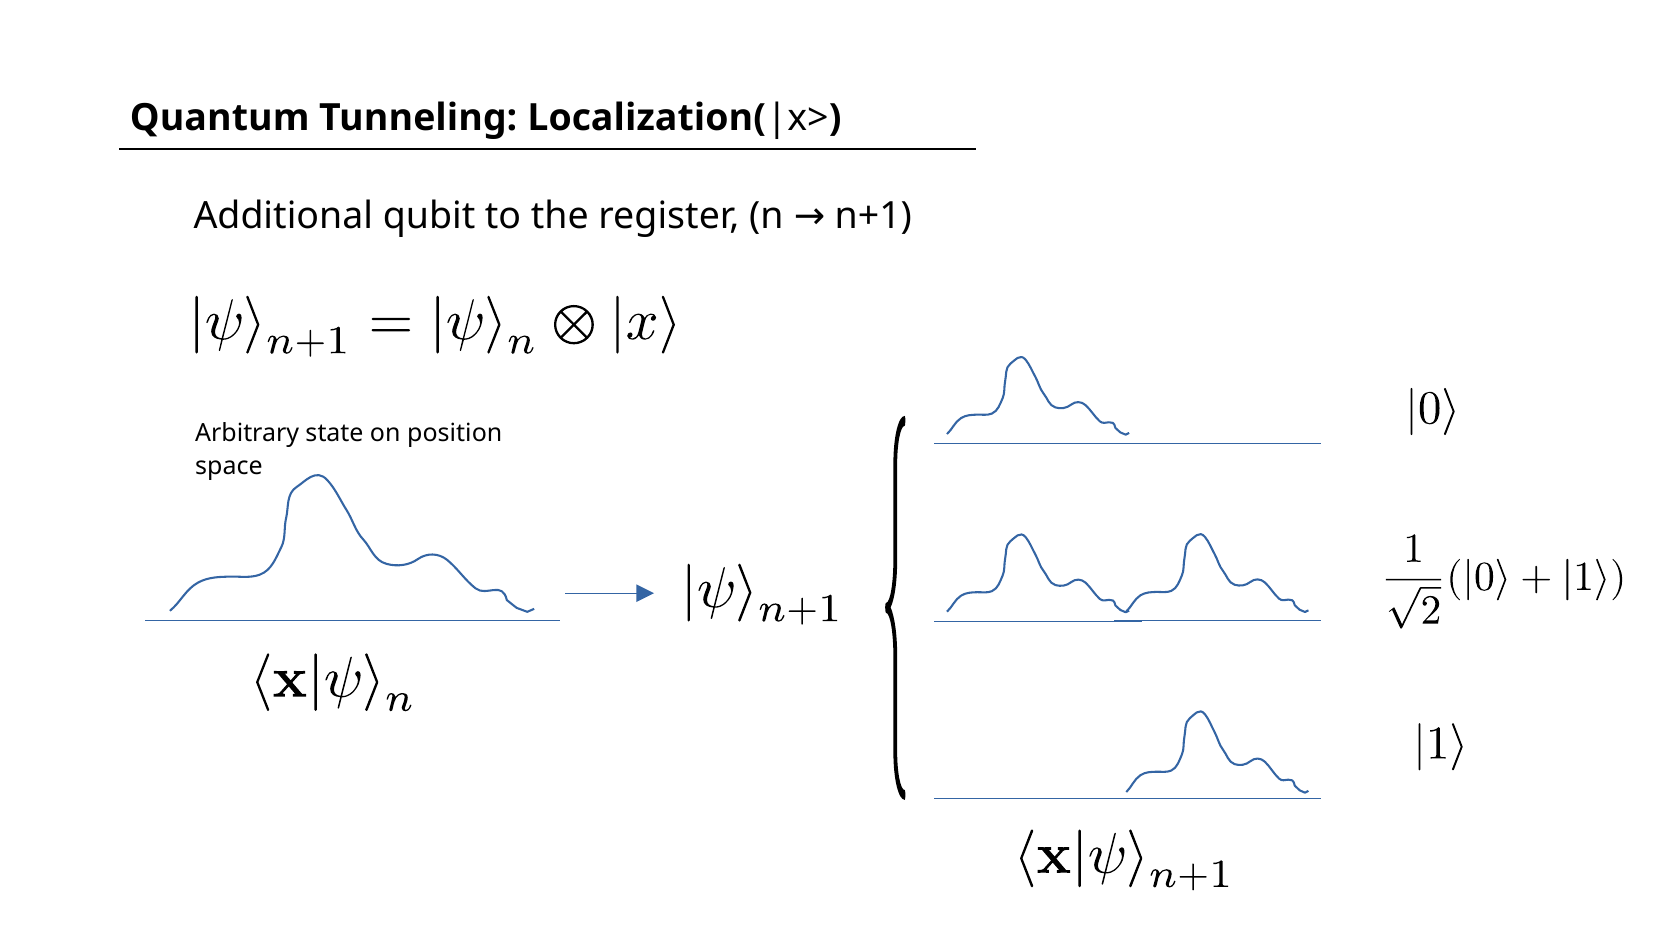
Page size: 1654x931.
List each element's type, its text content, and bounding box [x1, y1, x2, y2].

text_box Arbitrary state on position space [180, 406, 525, 525]
text_box [883, 415, 906, 800]
text_box [1415, 723, 1463, 771]
text_box [191, 295, 676, 357]
text_box [1407, 387, 1455, 436]
text_box [1385, 534, 1623, 629]
text_box [683, 563, 838, 625]
text_box Additional qubit to the register, (n → n+1) [178, 181, 1008, 252]
text_box [252, 653, 412, 712]
text_box [1016, 829, 1229, 891]
text_box Quantum Tunneling: Localization(|x>) [115, 83, 814, 148]
